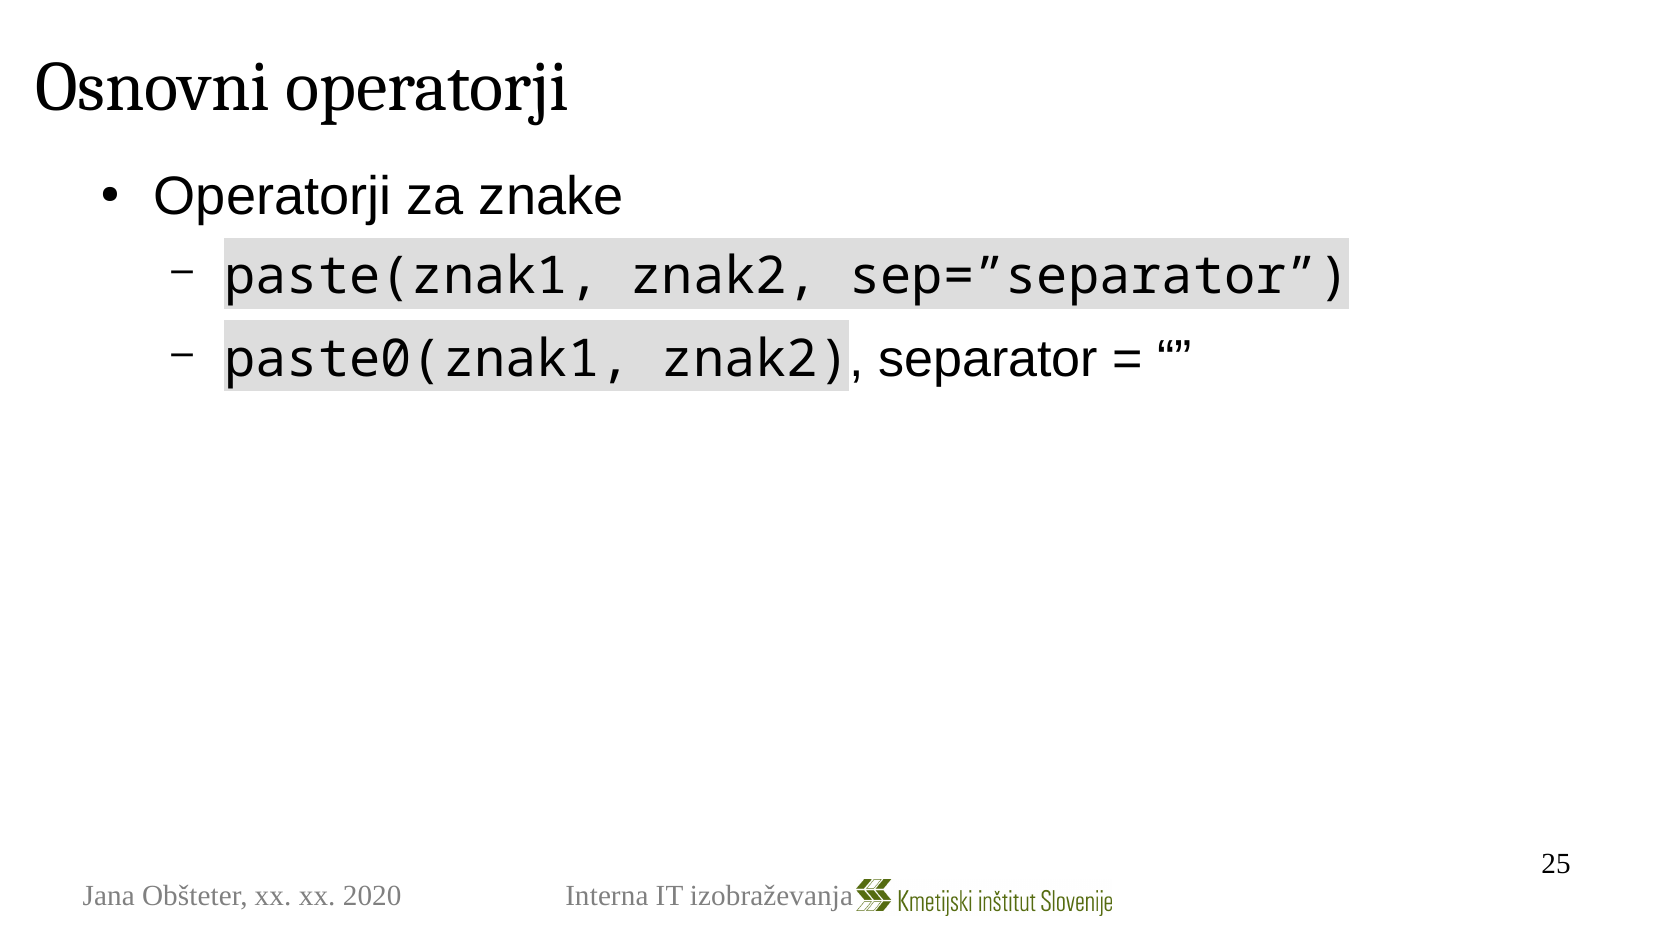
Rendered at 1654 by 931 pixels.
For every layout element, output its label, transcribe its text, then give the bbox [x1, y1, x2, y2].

picture [856, 879, 1112, 916]
title Osnovni operatorji [35, 21, 1524, 154]
list Operatorji za znake paste(znak1, znak2, sep=”separator”) paste0(znak1, znak2), separator = “” [82, 165, 1619, 827]
